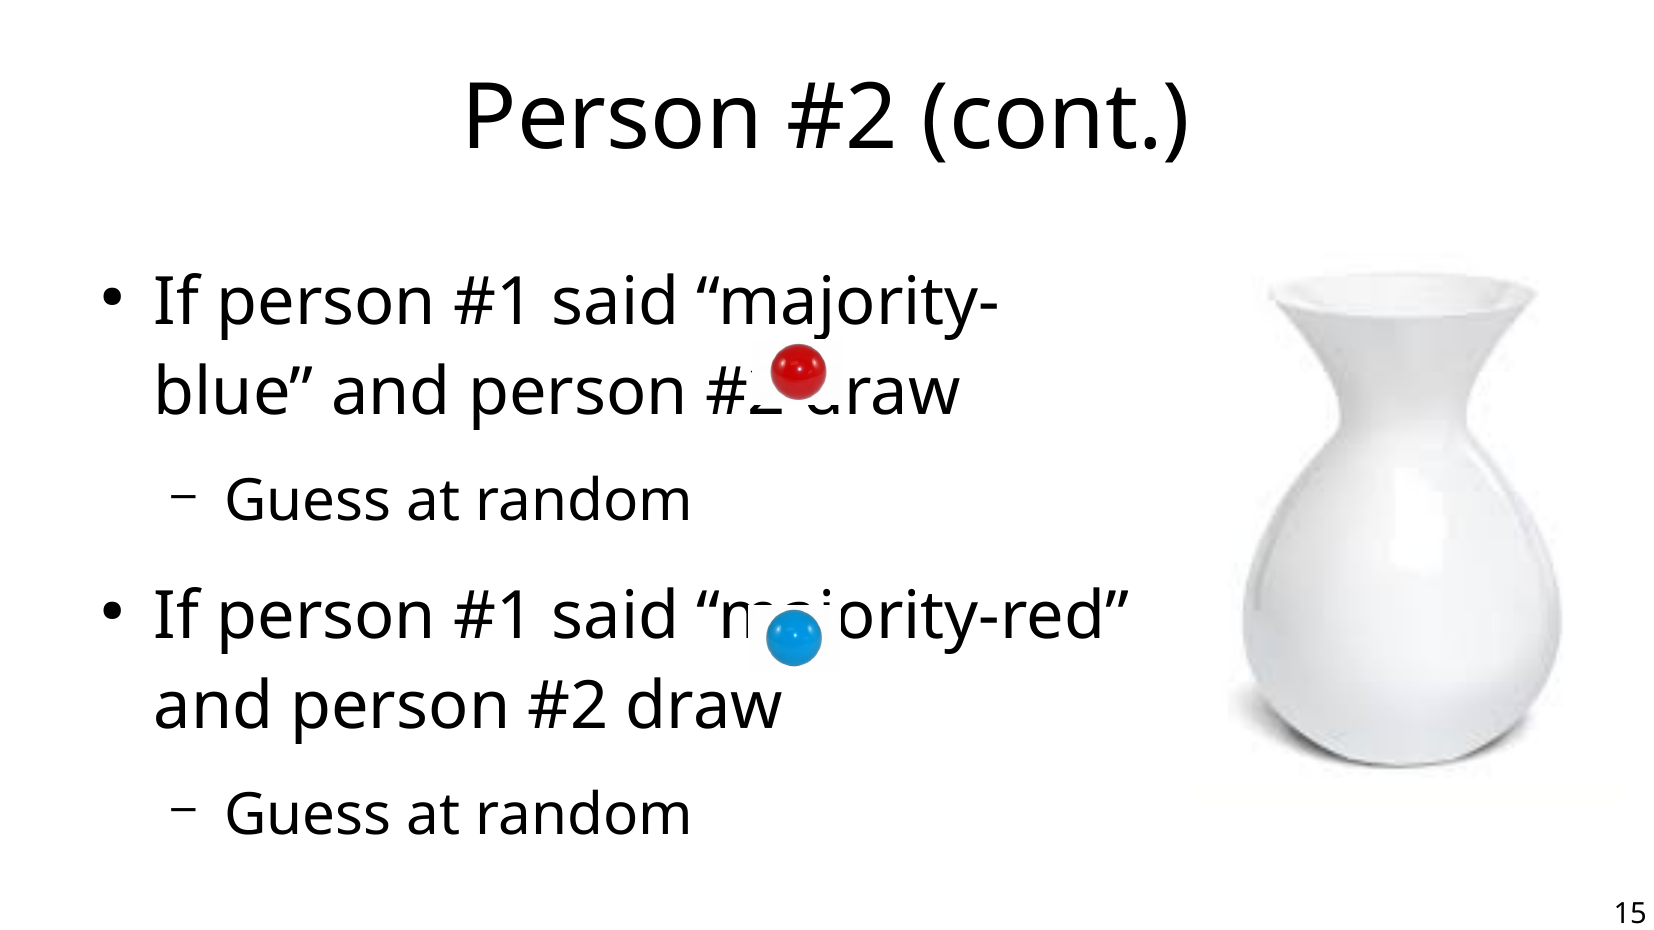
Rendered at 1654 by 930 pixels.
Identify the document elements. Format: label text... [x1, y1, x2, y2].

picture [748, 605, 841, 672]
picture [752, 339, 845, 406]
picture [1196, 240, 1621, 805]
title Person #2 (cont.) [82, 1, 1571, 225]
list If person #1 said “majority-blue” and person #2 draw Guess at random If person #1 said “majority-red” and person #2 draw Guess at random [82, 252, 1141, 901]
